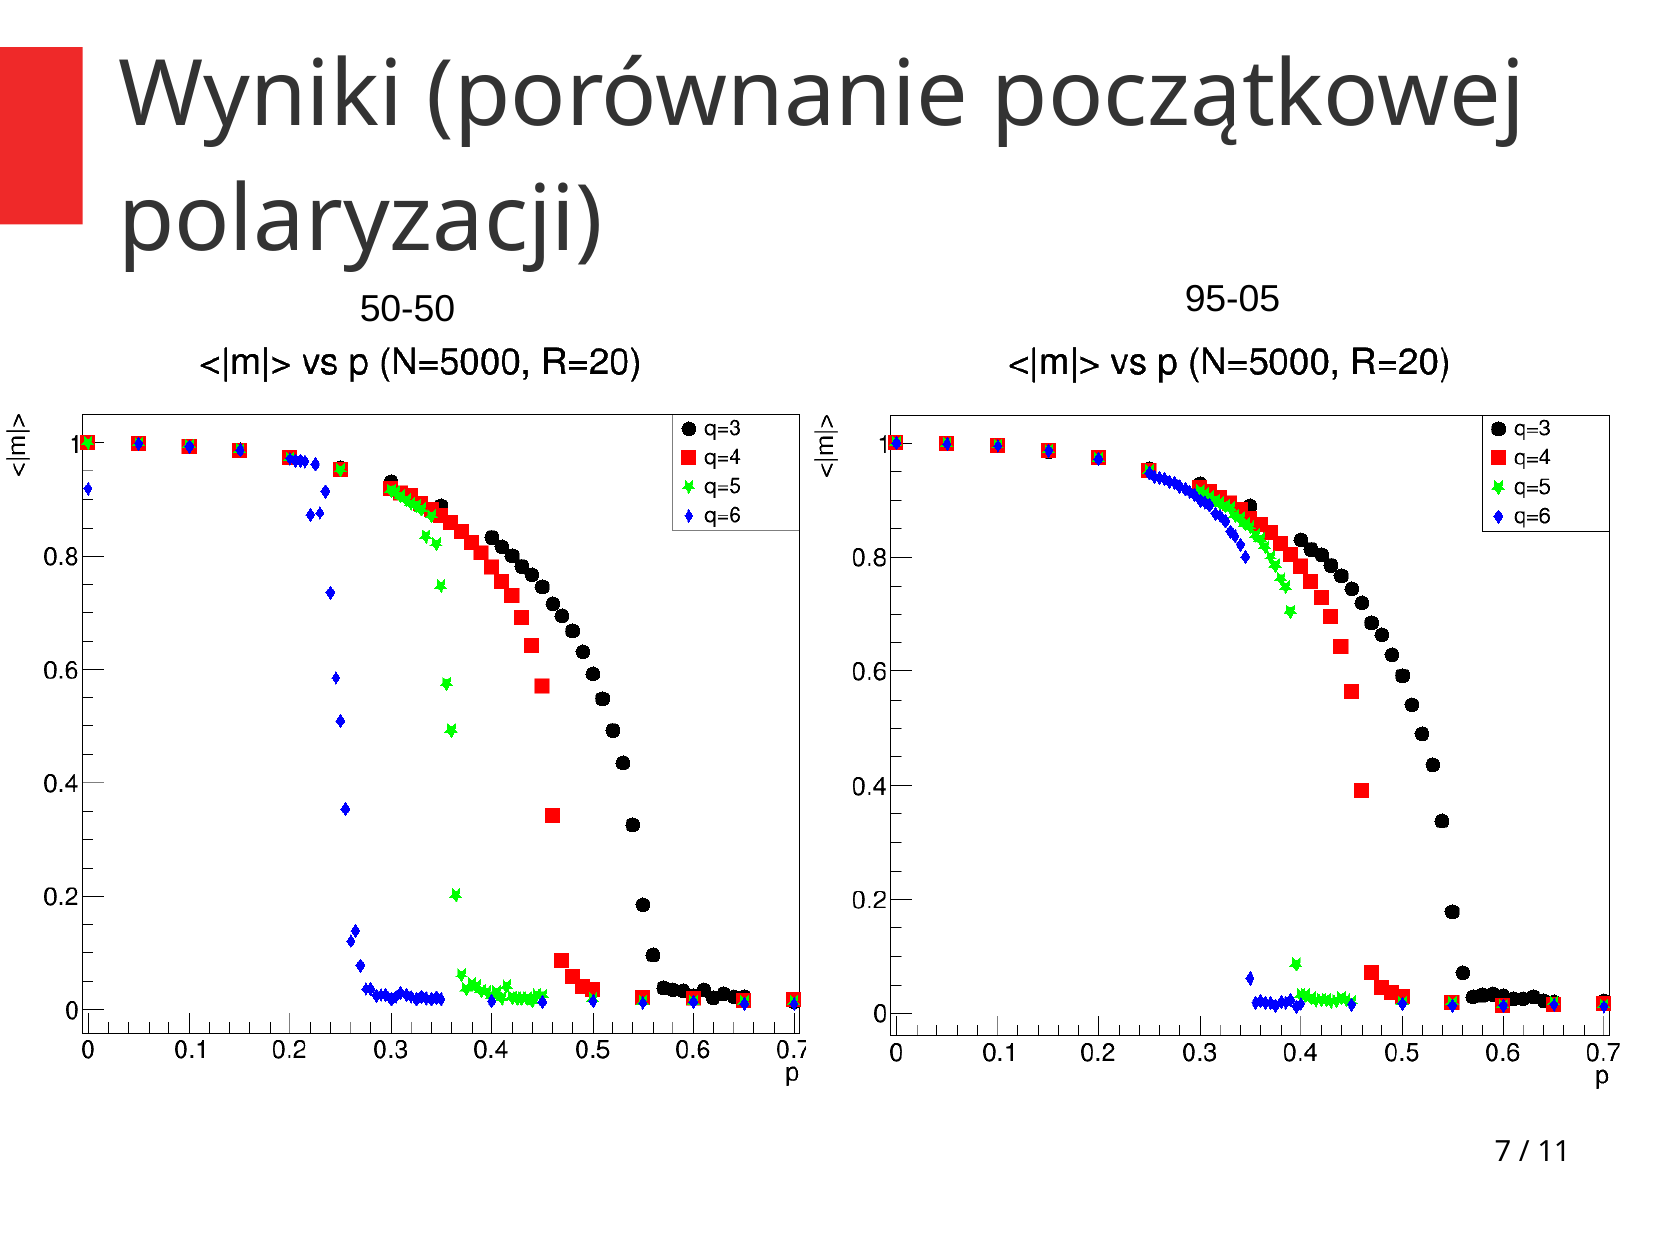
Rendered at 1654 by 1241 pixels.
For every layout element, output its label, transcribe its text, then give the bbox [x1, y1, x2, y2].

picture [0, 337, 1651, 1113]
text_box 95-05 [1170, 270, 1306, 327]
title Wyniki (porównanie początkowej polaryzacji) [118, 45, 1571, 260]
text_box 50-50 [345, 280, 481, 338]
